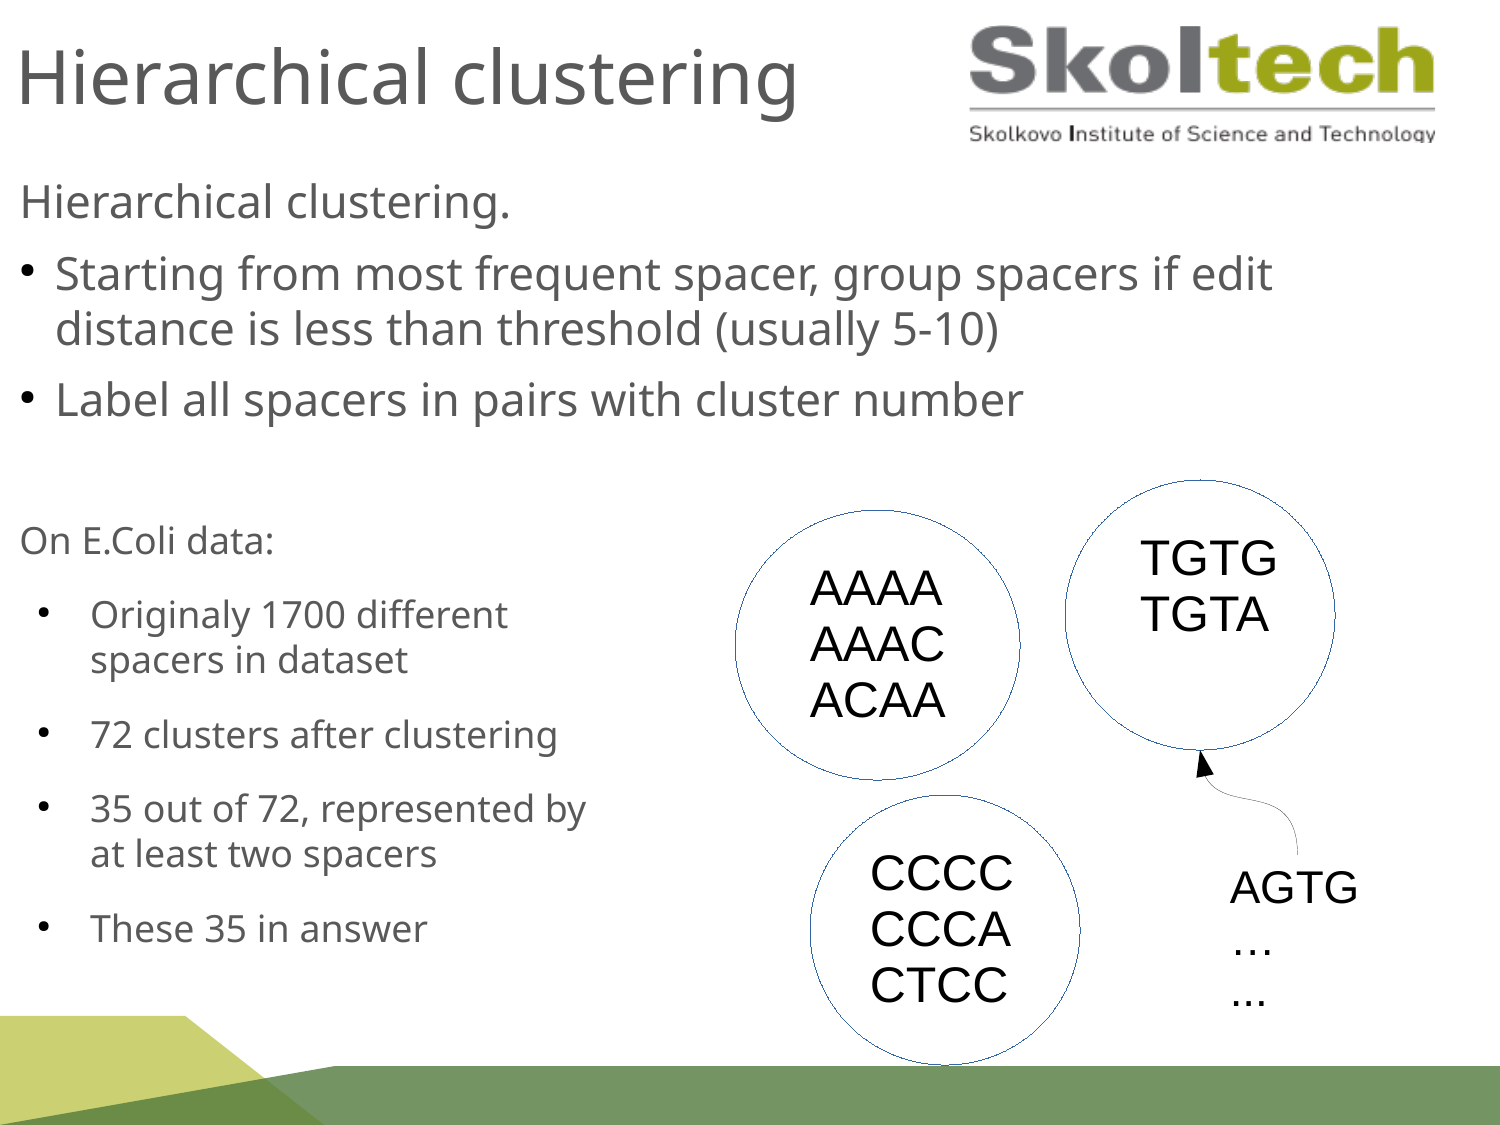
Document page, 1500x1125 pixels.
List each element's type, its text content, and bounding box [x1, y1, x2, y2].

text_box CCCC CCCA CTCC [855, 837, 1051, 1021]
text_box [810, 795, 1045, 1066]
list Hierarchical clustering. Starting from most frequent spacer, group spacers if edit distance is less than threshold (usually 5-10) Label all spacers in pairs with cluster number On E.Coli data: Originaly 1700 different spacers in dataset 72 clusters after clustering 35 out of 72, represented by at least two spacers These 35 in answer [4, 164, 1471, 976]
title Hierarchical clustering [0, 30, 946, 121]
text_box TGTG TGTA [1125, 522, 1321, 706]
text_box AAAA AAAC ACAA [795, 552, 991, 736]
text_box [1051, 846, 1081, 1014]
text_box [991, 563, 1021, 727]
text_box [735, 510, 983, 781]
text_box [1321, 555, 1336, 676]
text_box AGTG … ... [1215, 855, 1381, 1024]
text_box [1065, 479, 1300, 751]
